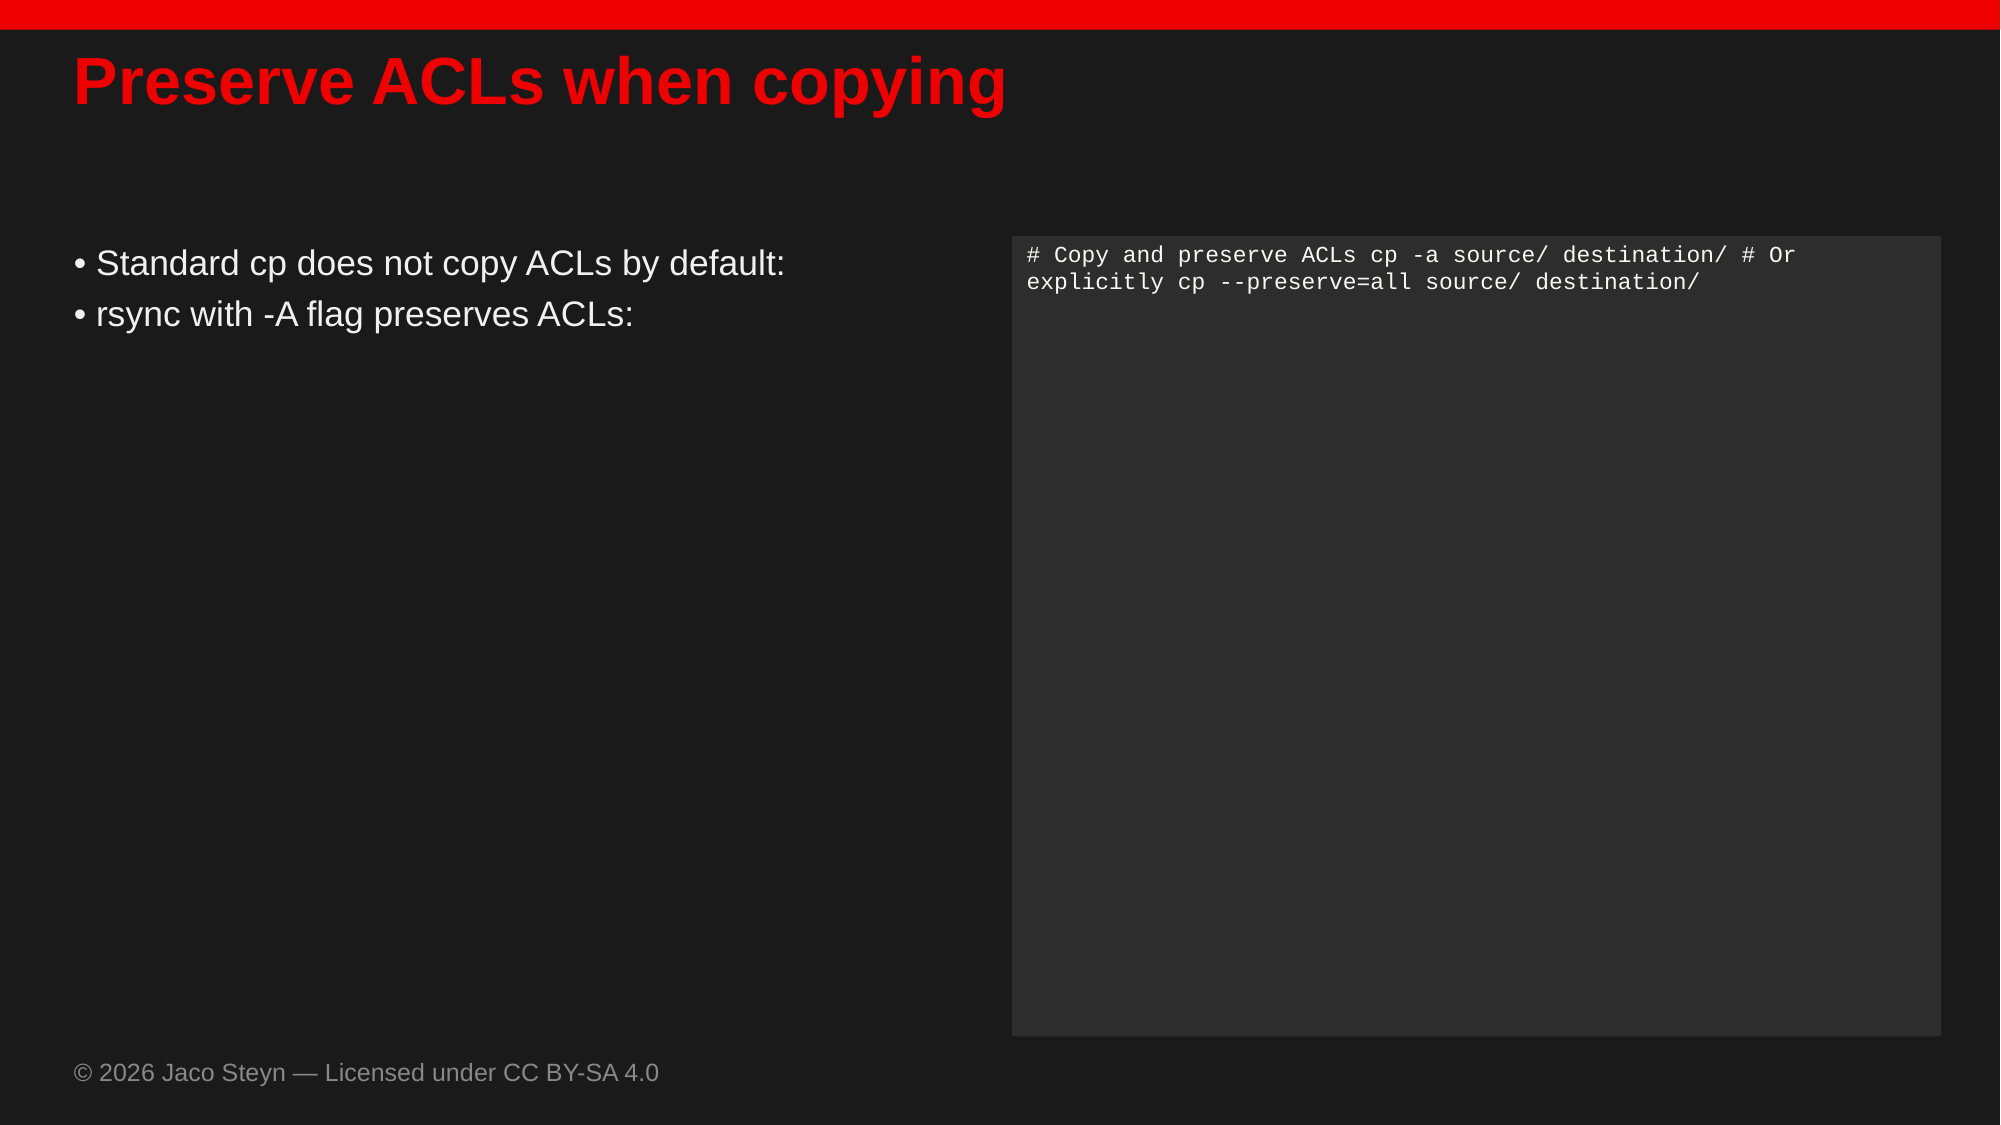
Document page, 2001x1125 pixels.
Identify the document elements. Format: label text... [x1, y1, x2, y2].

text_box # Copy and preserve ACLs cp -a source/ destination/ # Or explicitly cp --preserve=all source/ destination/ [1011, 236, 1942, 1037]
text_box © 2026 Jaco Steyn — Licensed under CC BY-SA 4.0 [59, 1051, 1942, 1093]
text_box • Standard cp does not copy ACLs by default: • rsync with -A flag preserves ACLs: [59, 236, 989, 1037]
text_box [0, 0, 2001, 30]
text_box Preserve ACLs when copying [59, 36, 1942, 208]
